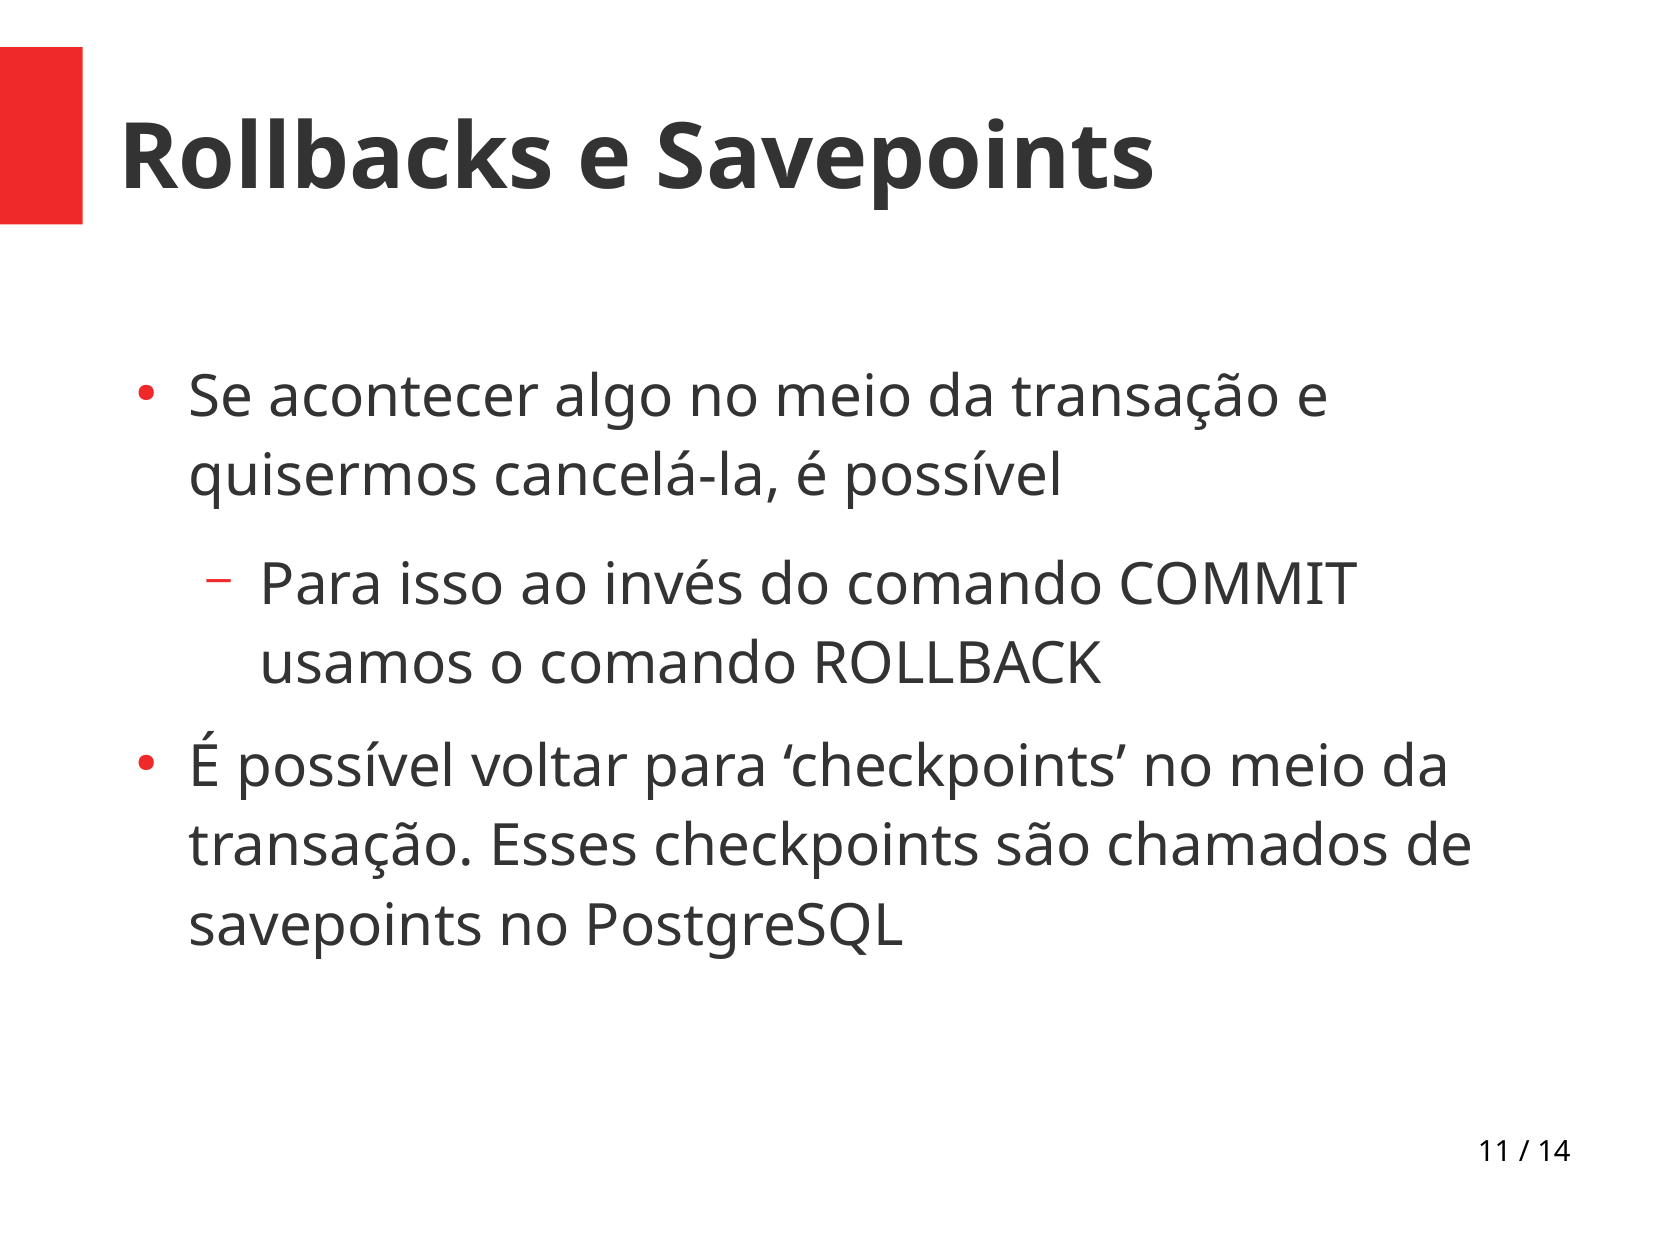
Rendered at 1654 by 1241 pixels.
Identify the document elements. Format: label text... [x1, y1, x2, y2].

title Rollbacks e Savepoints [118, 49, 1571, 257]
list Se acontecer algo no meio da transação e quisermos cancelá-la, é possível Para isso ao invés do comando COMMIT usamos o comando ROLLBACK É possível voltar para ‘checkpoints’ no meio da transação. Esses checkpoints são chamados de savepoints no PostgreSQL [118, 354, 1536, 1074]
